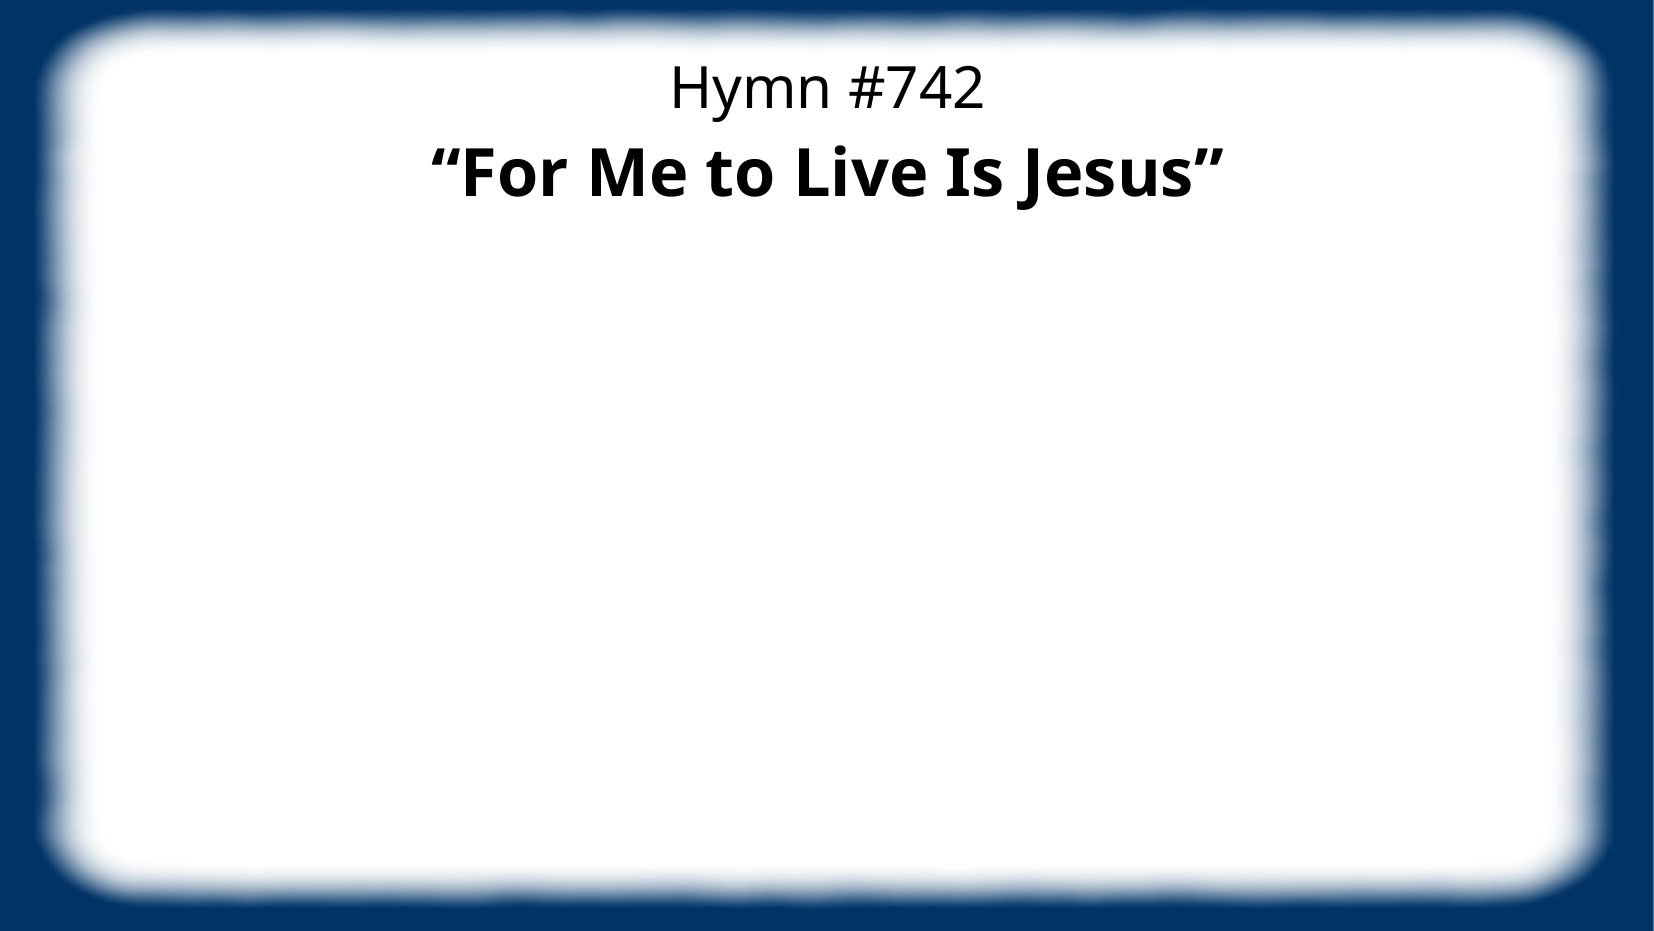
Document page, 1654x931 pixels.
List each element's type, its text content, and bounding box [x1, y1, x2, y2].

picture [0, 0, 1654, 931]
text_box Hymn #742 “For Me to Live Is Jesus” [122, 39, 1533, 220]
